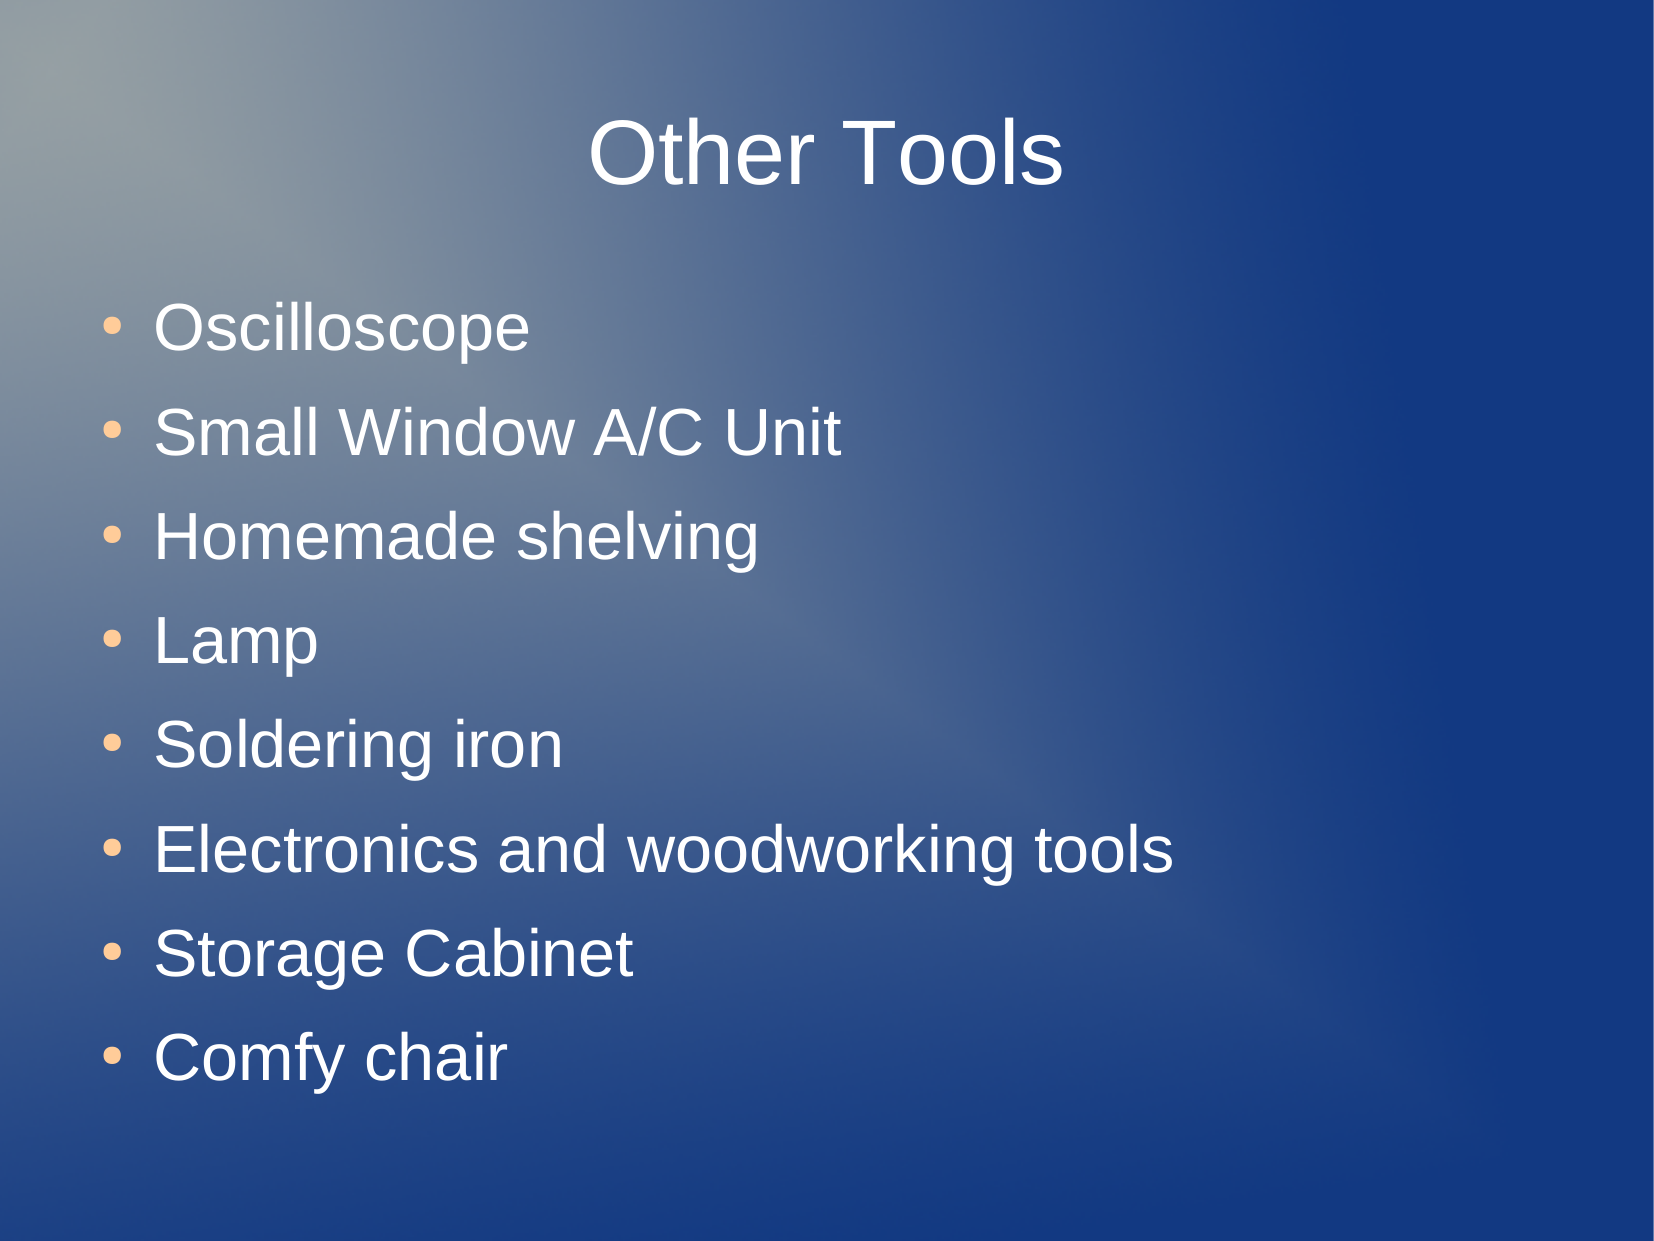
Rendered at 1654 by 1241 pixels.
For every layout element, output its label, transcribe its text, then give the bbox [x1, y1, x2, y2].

title Other Tools [82, 49, 1571, 257]
picture [0, 0, 1654, 1241]
list Oscilloscope Small Window A/C Unit Homemade shelving Lamp Soldering iron Electronics and woodworking tools Storage Cabinet Comfy chair [82, 290, 1571, 1109]
